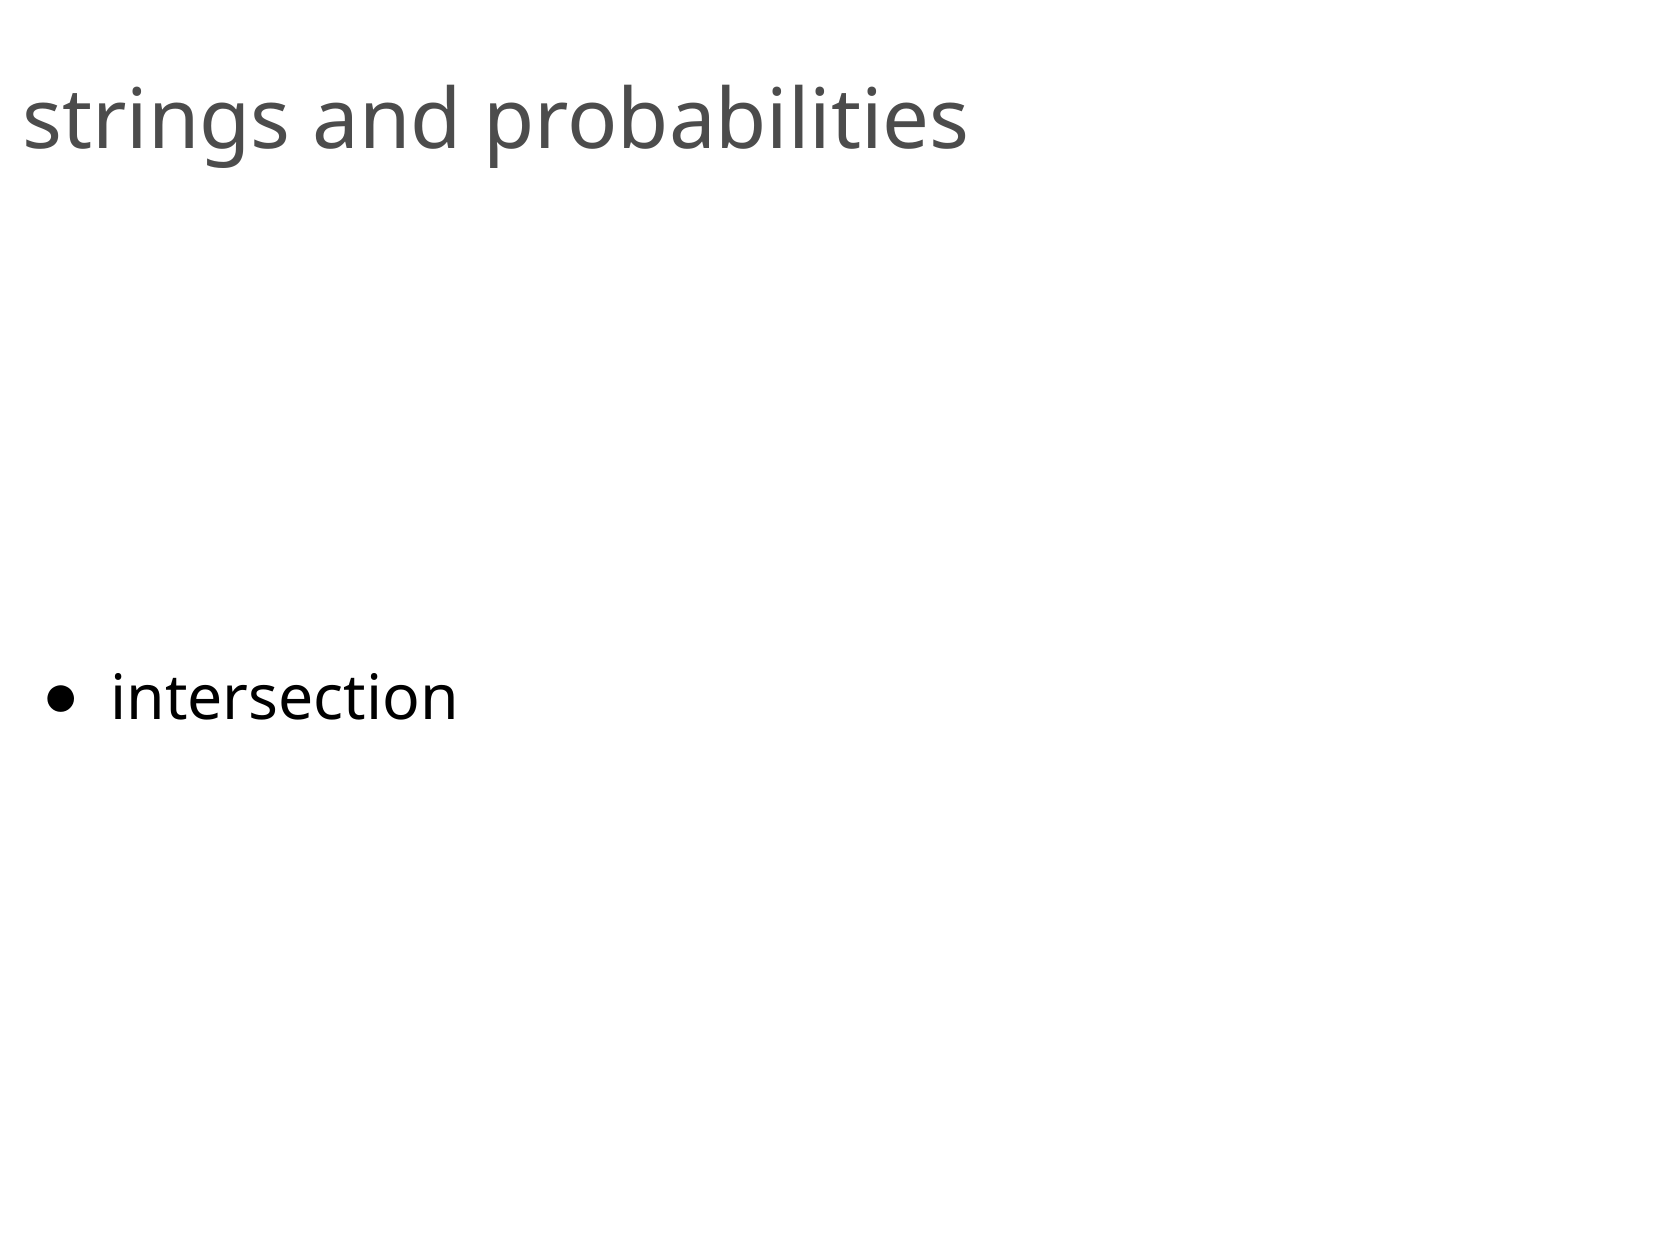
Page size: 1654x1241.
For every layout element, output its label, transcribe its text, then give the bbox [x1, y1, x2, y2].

list intersection [25, 233, 1654, 1158]
title strings and probabilities [22, 26, 1654, 205]
